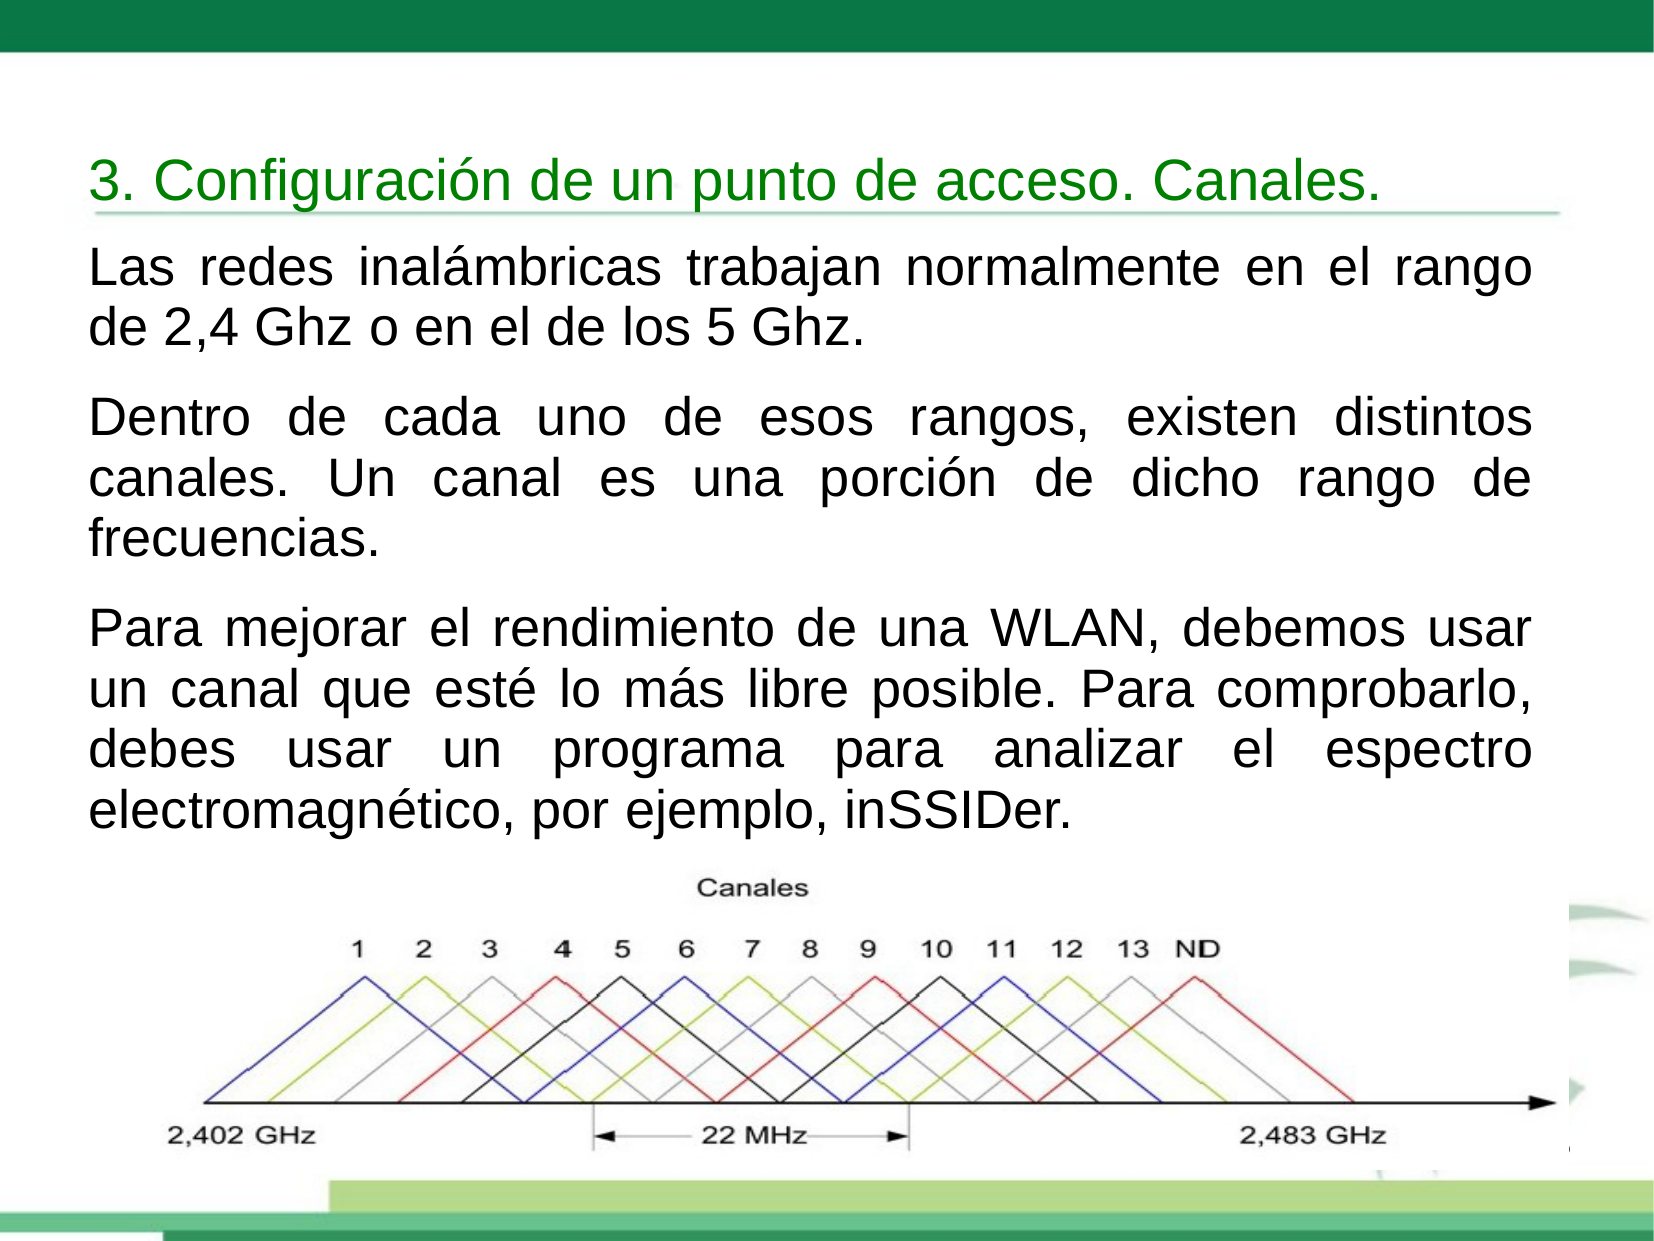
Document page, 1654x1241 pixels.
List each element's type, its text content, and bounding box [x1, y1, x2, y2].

text_box 3. Configuración de un punto de acceso. Canales. [88, 147, 1565, 223]
list Las redes inalámbricas trabajan normalmente en el rango de 2,4 Ghz o en el de los 5 Ghz. Dentro de cada uno de esos rangos, existen distintos canales. Un canal es una porción de dicho rango de frecuencias. Para mejorar el rendimiento de una WLAN, debemos usar un canal que esté lo más libre posible. Para comprobarlo, debes usar un programa para analizar el espectro electromagnético, por ejemplo, inSSIDer. [88, 236, 1536, 1077]
picture [0, 0, 1654, 1241]
